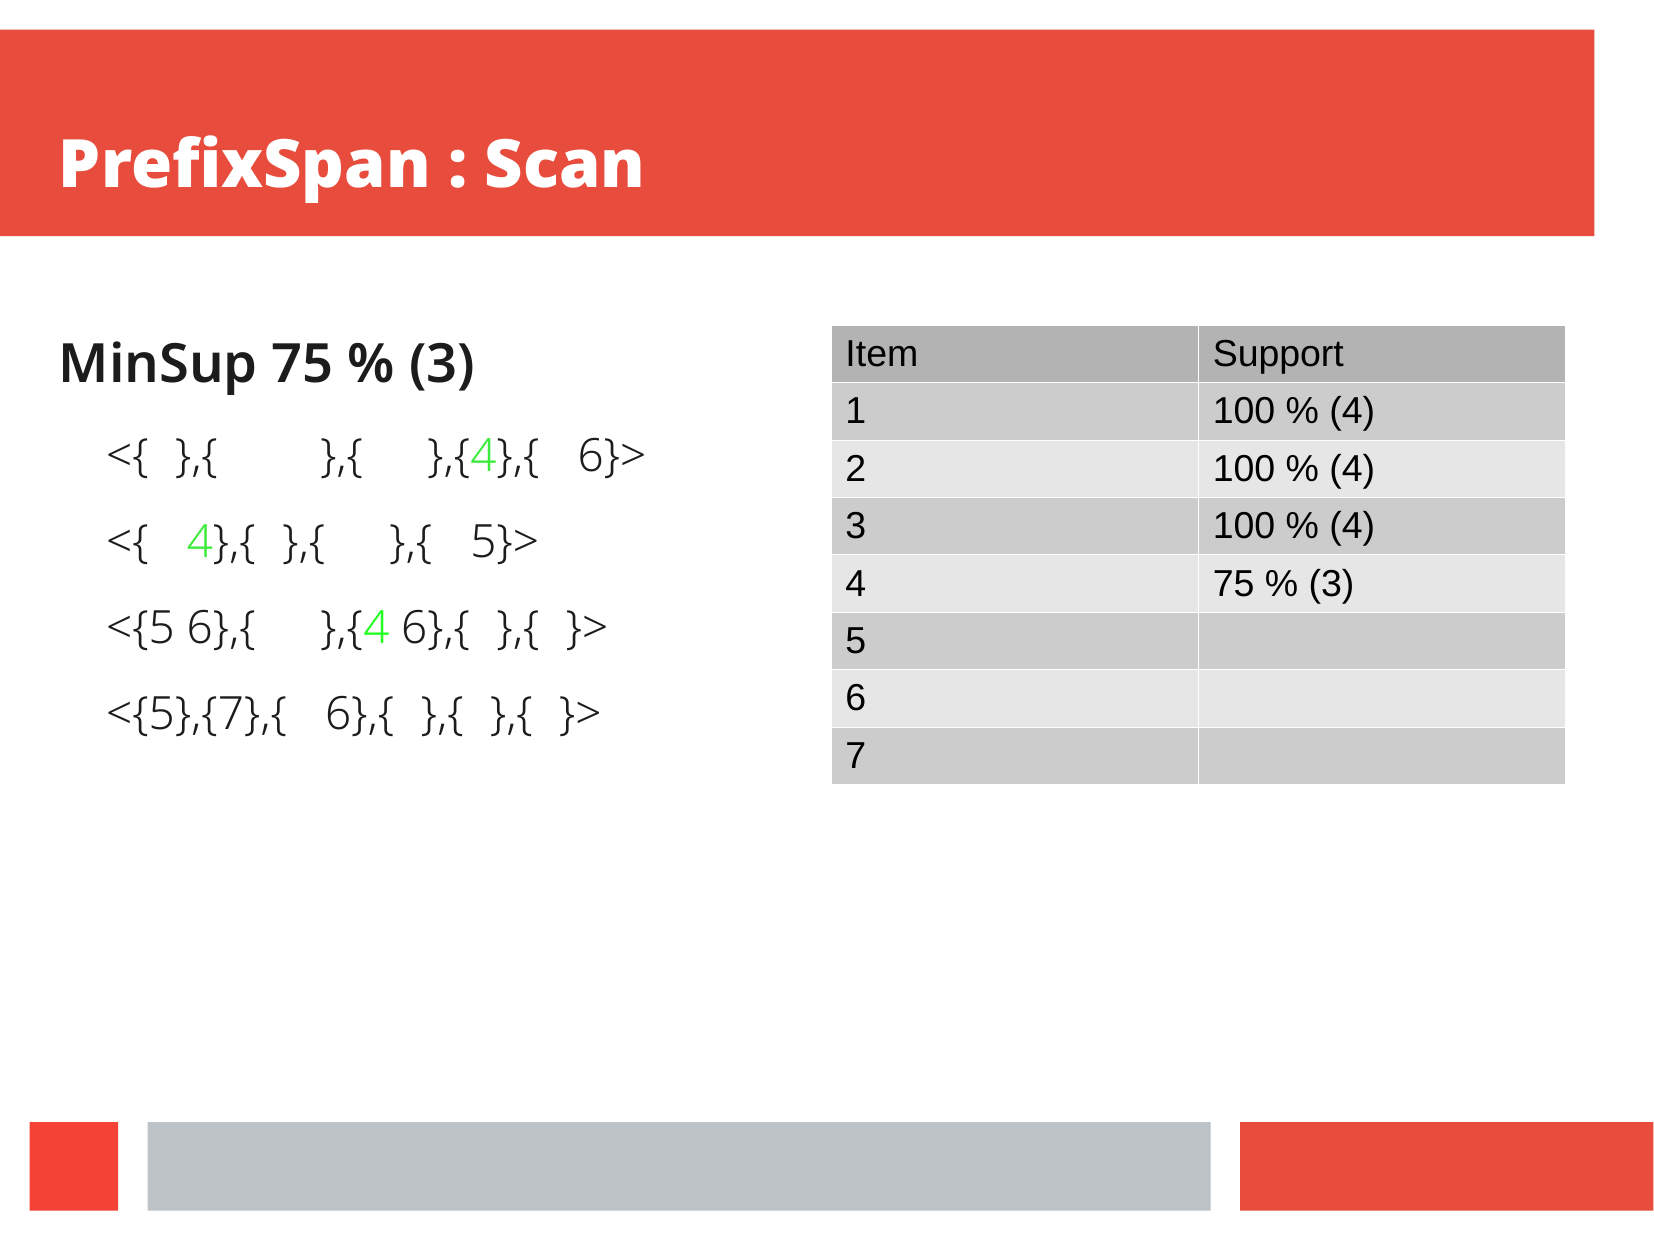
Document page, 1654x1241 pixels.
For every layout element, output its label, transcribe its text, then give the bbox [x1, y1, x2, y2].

table_cell 4 [832, 555, 1198, 612]
table_cell 100 % (4) [1199, 498, 1565, 554]
table_cell 100 % (4) [1199, 383, 1565, 440]
table_cell [1199, 670, 1565, 727]
table_cell [1199, 613, 1565, 669]
table_cell 2 [832, 441, 1198, 497]
title PrefixSpan : Scan [59, 59, 1595, 207]
table_cell 7 [832, 728, 1198, 784]
table_cell 100 % (4) [1199, 441, 1565, 497]
table_cell 5 [832, 613, 1198, 669]
table_cell 3 [832, 498, 1198, 554]
table_header Item [832, 326, 1198, 382]
table_cell [1199, 728, 1565, 784]
table_cell 75 % (3) [1199, 555, 1565, 612]
table_header Support [1199, 326, 1565, 382]
list MinSup 75 % (3) <{1},{1 2 3},{1 3},{4},{3 6}> <{1 4},{3},{2 3},{1 5}> <{5 6},{1 2},{4 6},{3},{2}> <{5},{7},{1 6},{3},{2},{3}> [59, 324, 794, 1093]
table_cell 1 [832, 383, 1198, 440]
table_cell 6 [832, 670, 1198, 727]
